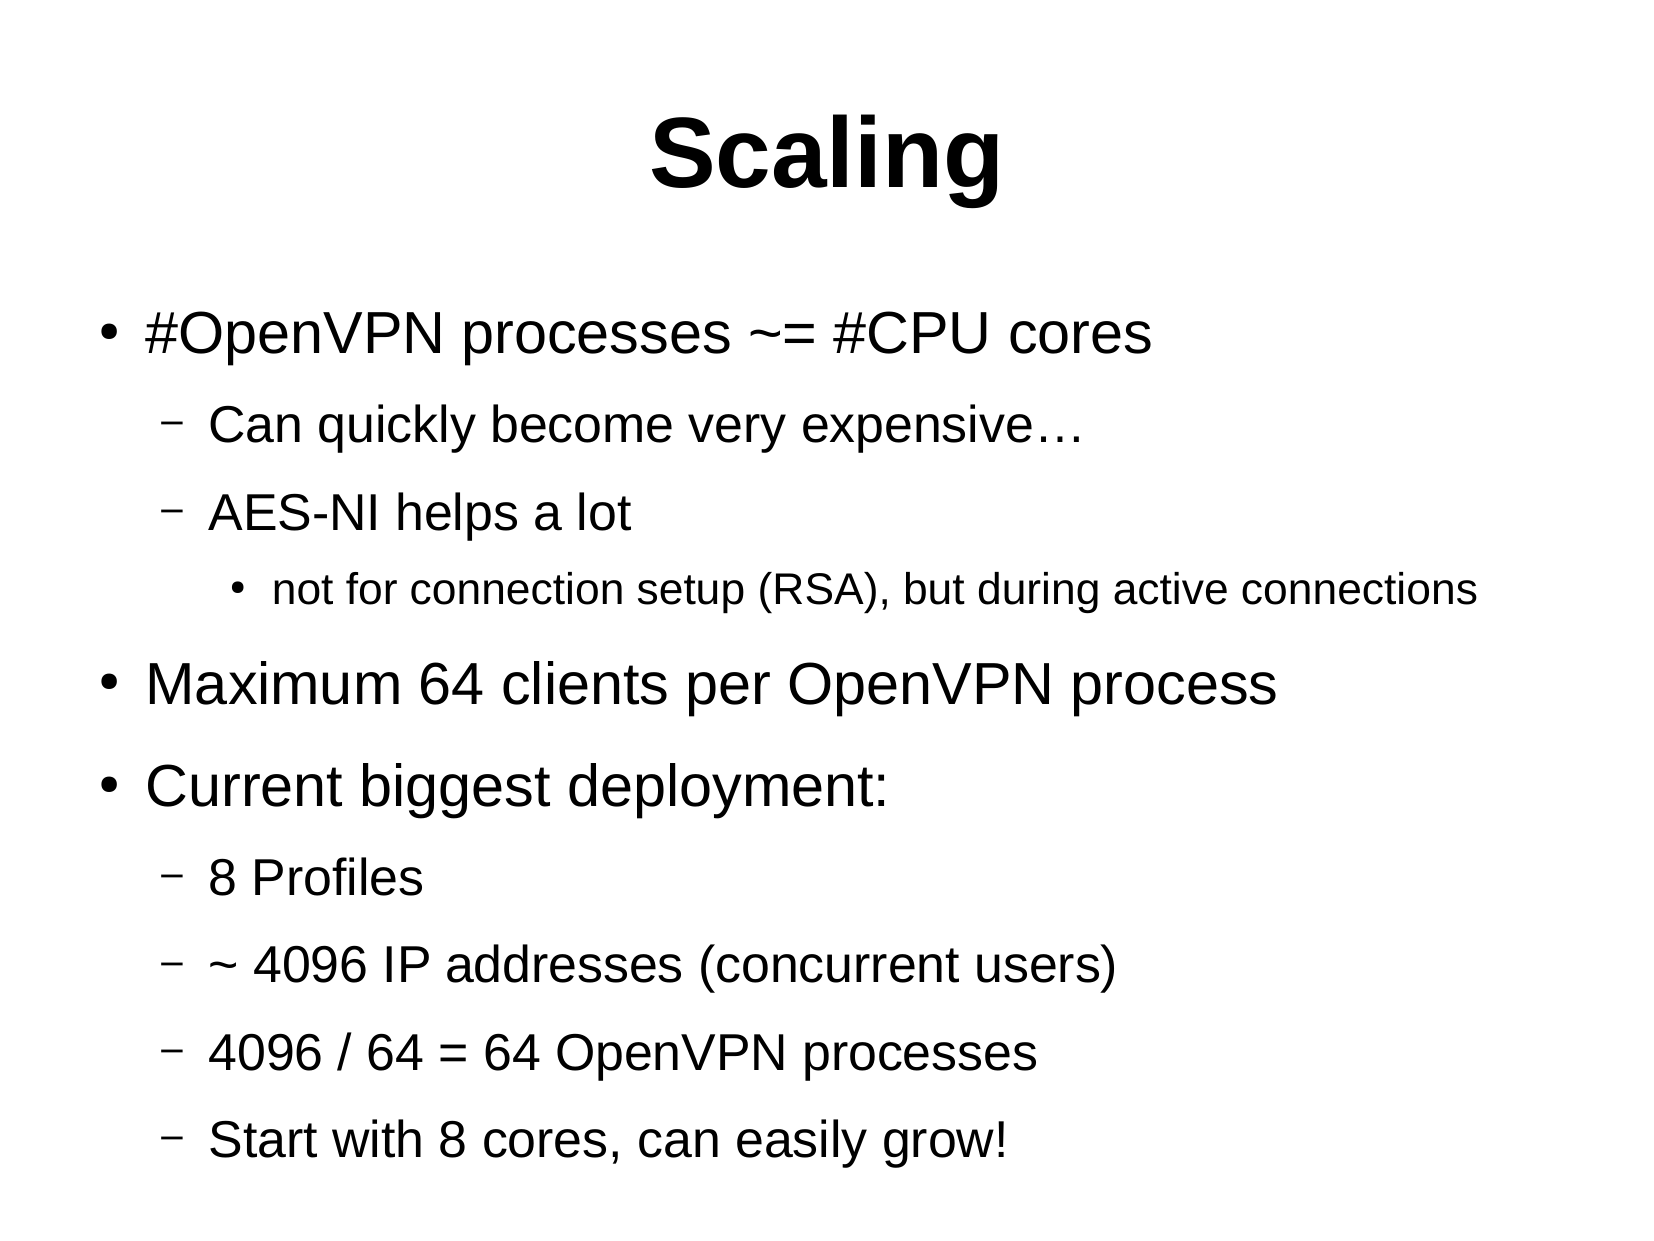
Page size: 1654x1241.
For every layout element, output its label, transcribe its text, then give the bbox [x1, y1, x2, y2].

title Scaling [82, 49, 1571, 257]
list #OpenVPN processes ~= #CPU cores Can quickly become very expensive… AES-NI helps a lot not for connection setup (RSA), but during active connections Maximum 64 clients per OpenVPN process Current biggest deployment: 8 Profiles ~ 4096 IP addresses (concurrent users) 4096 / 64 = 64 OpenVPN processes Start with 8 cores, can easily grow! [82, 290, 1571, 1171]
